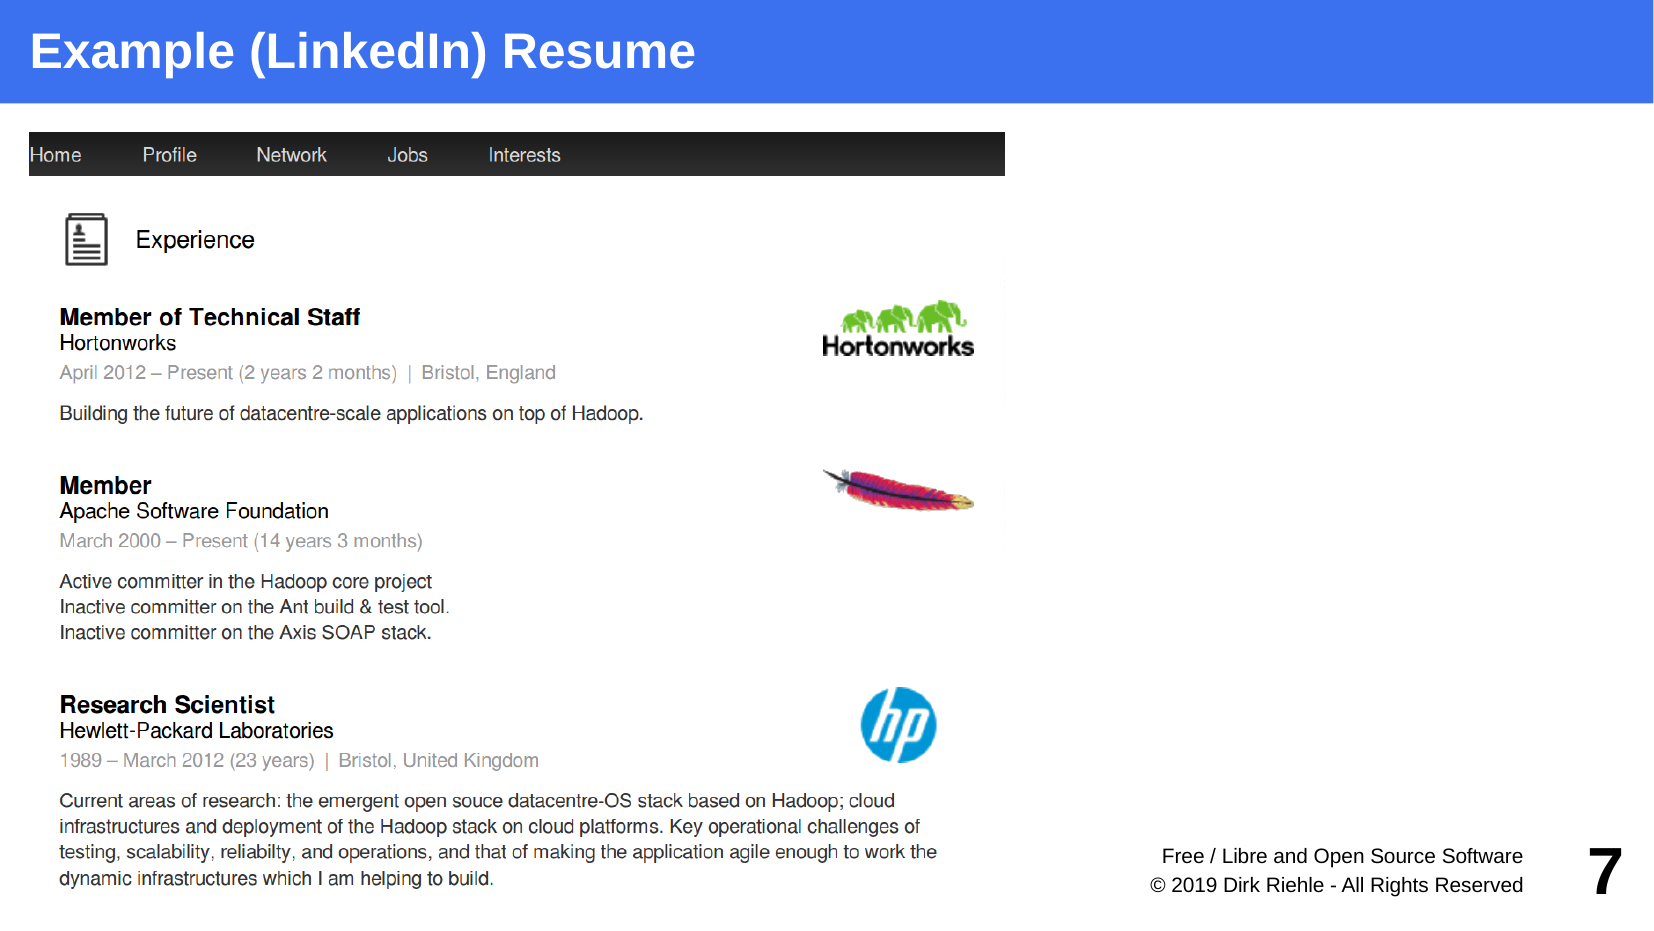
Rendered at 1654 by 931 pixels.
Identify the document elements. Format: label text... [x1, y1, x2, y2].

picture [29, 132, 1005, 901]
title Example (LinkedIn) Resume [0, 0, 1654, 104]
